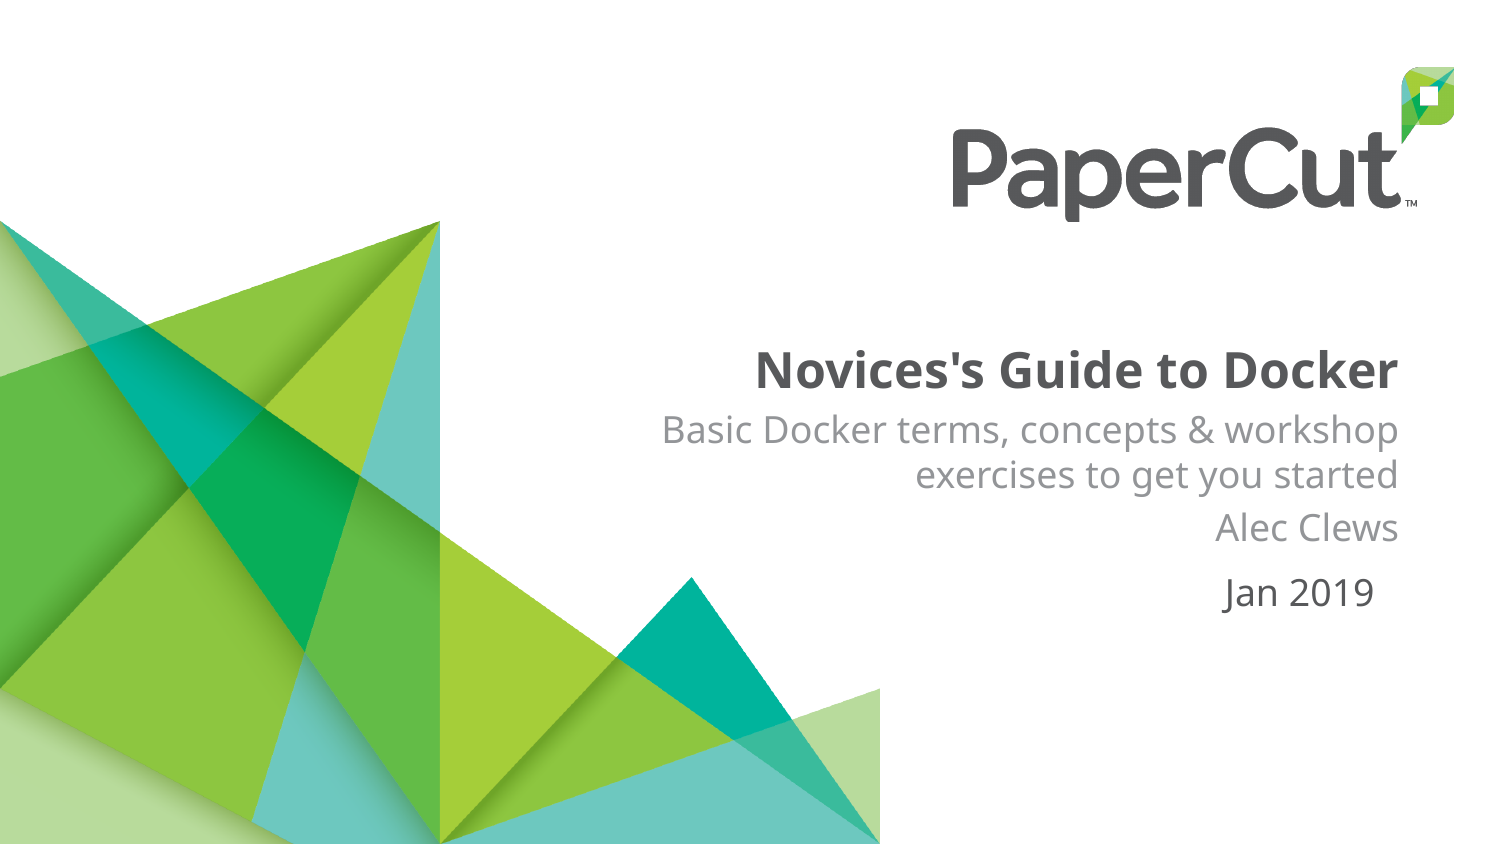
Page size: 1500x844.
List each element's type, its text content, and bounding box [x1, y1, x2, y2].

picture [0, 220, 880, 844]
subtitle Basic Docker terms, concepts & workshop exercises to get you started Alec Clews [547, 406, 1400, 662]
picture [953, 67, 1454, 222]
list Jan 2019 [1062, 522, 1400, 662]
title Novices's Guide to Docker [547, 291, 1400, 399]
